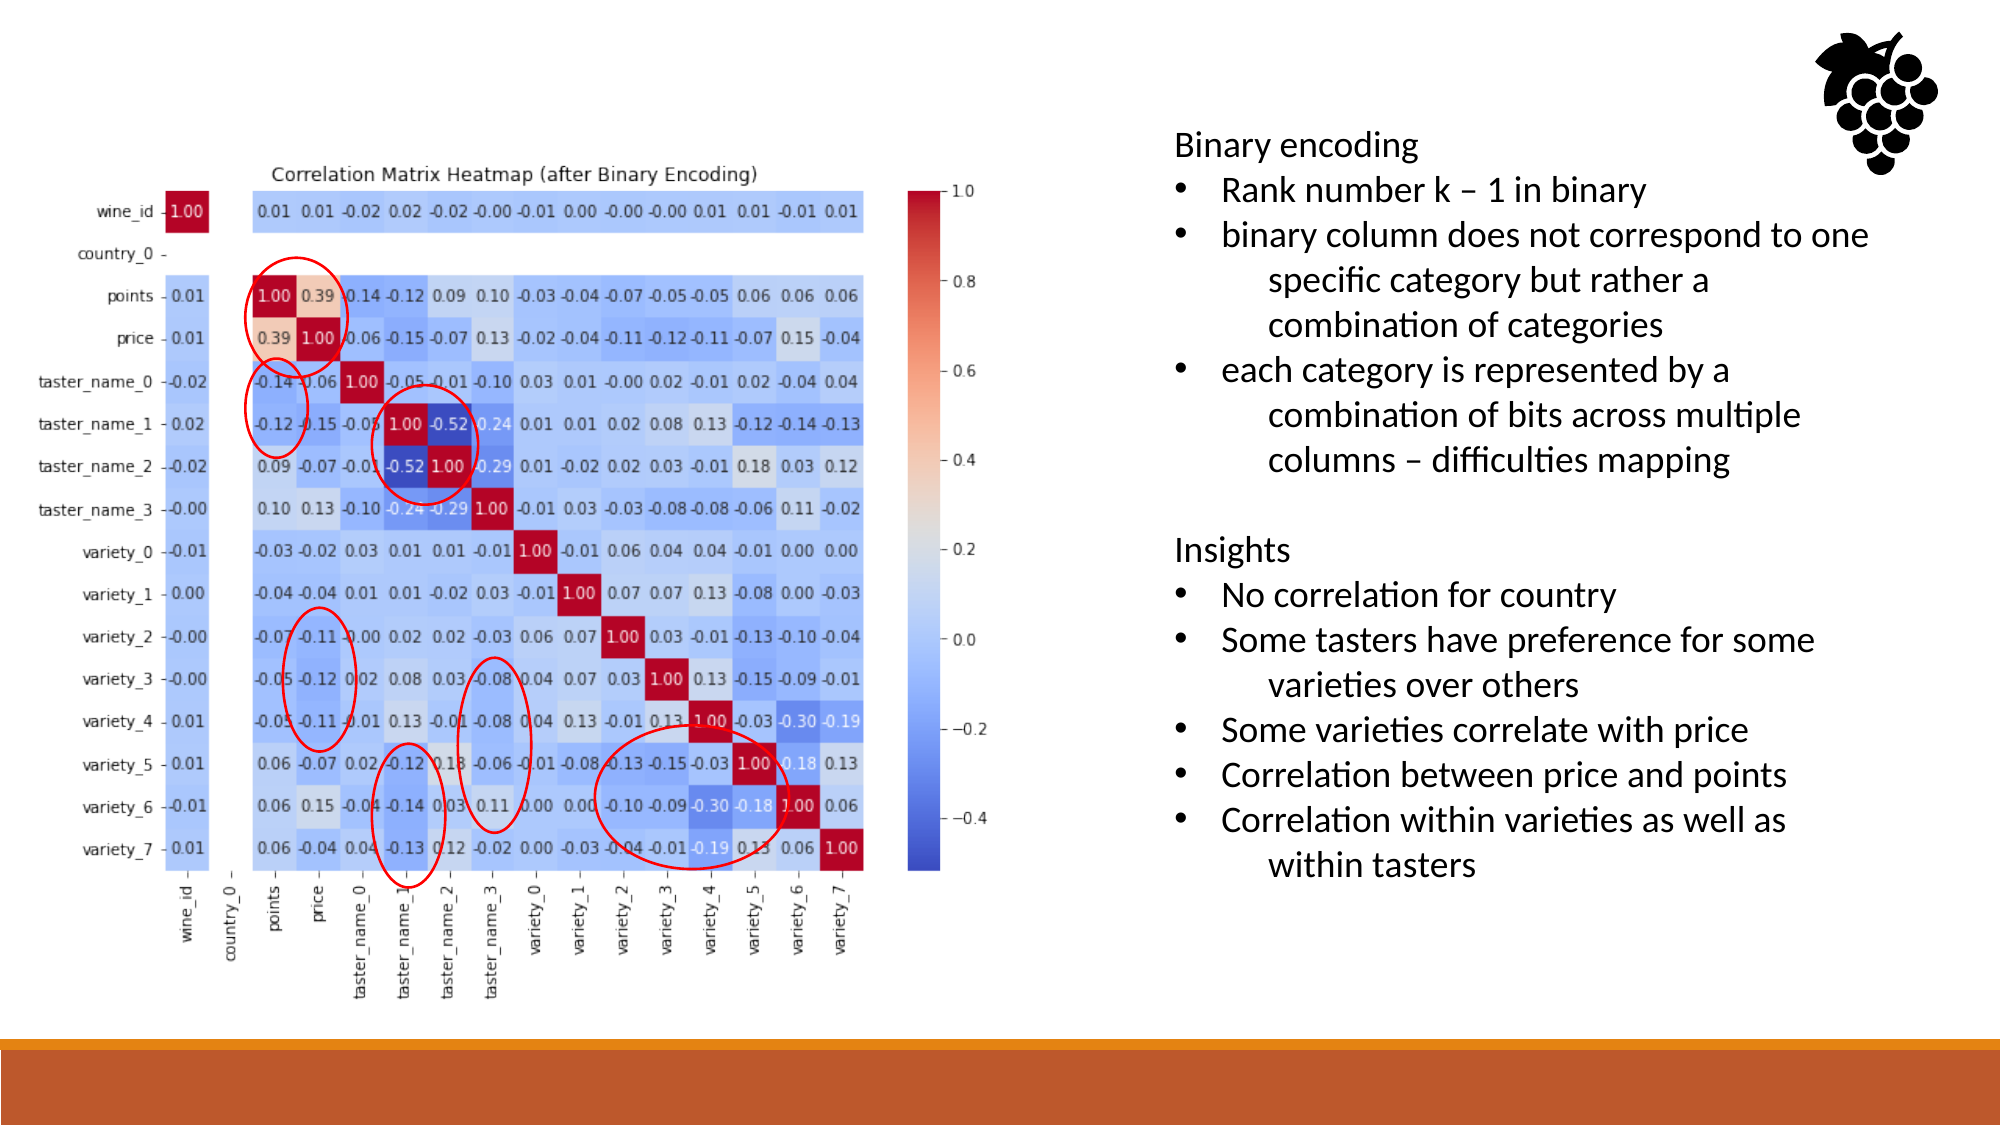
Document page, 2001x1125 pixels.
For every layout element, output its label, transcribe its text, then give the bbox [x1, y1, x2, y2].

picture [1798, 22, 1958, 182]
picture [28, 155, 1000, 1009]
text_box Binary encoding Rank number k – 1 in binary binary column does not correspond to one specific category but rather a combination of categories each category is represented by a combination of bits across multiple columns – difficulties mapping Insights No correlation for country Some tasters have preference for some varieties over others Some varieties correlate with price Correlation between price and points Correlation within varieties as well as within tasters [1159, 112, 1899, 901]
